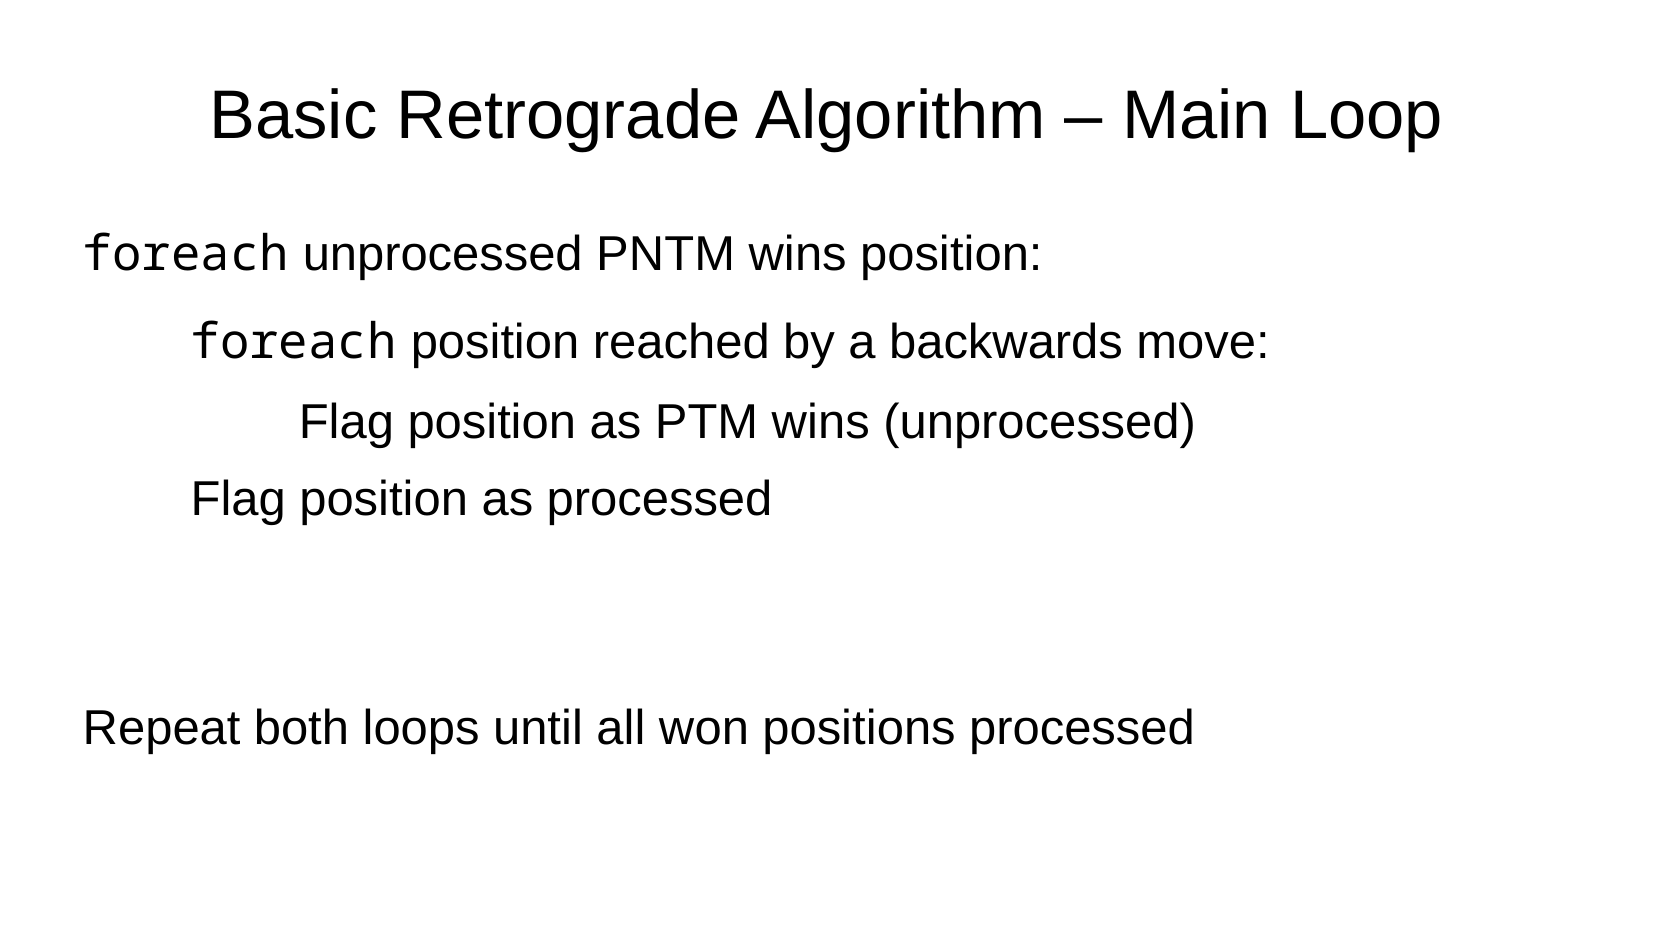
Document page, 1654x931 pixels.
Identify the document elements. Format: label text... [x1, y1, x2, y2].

list foreach unprocessed PNTM wins position: foreach position reached by a backwards move: Flag position as PTM wins (unprocessed) Flag position as processed Repeat both loops until all won positions processed [82, 217, 1571, 758]
title Basic Retrograde Algorithm – Main Loop [82, 37, 1571, 193]
